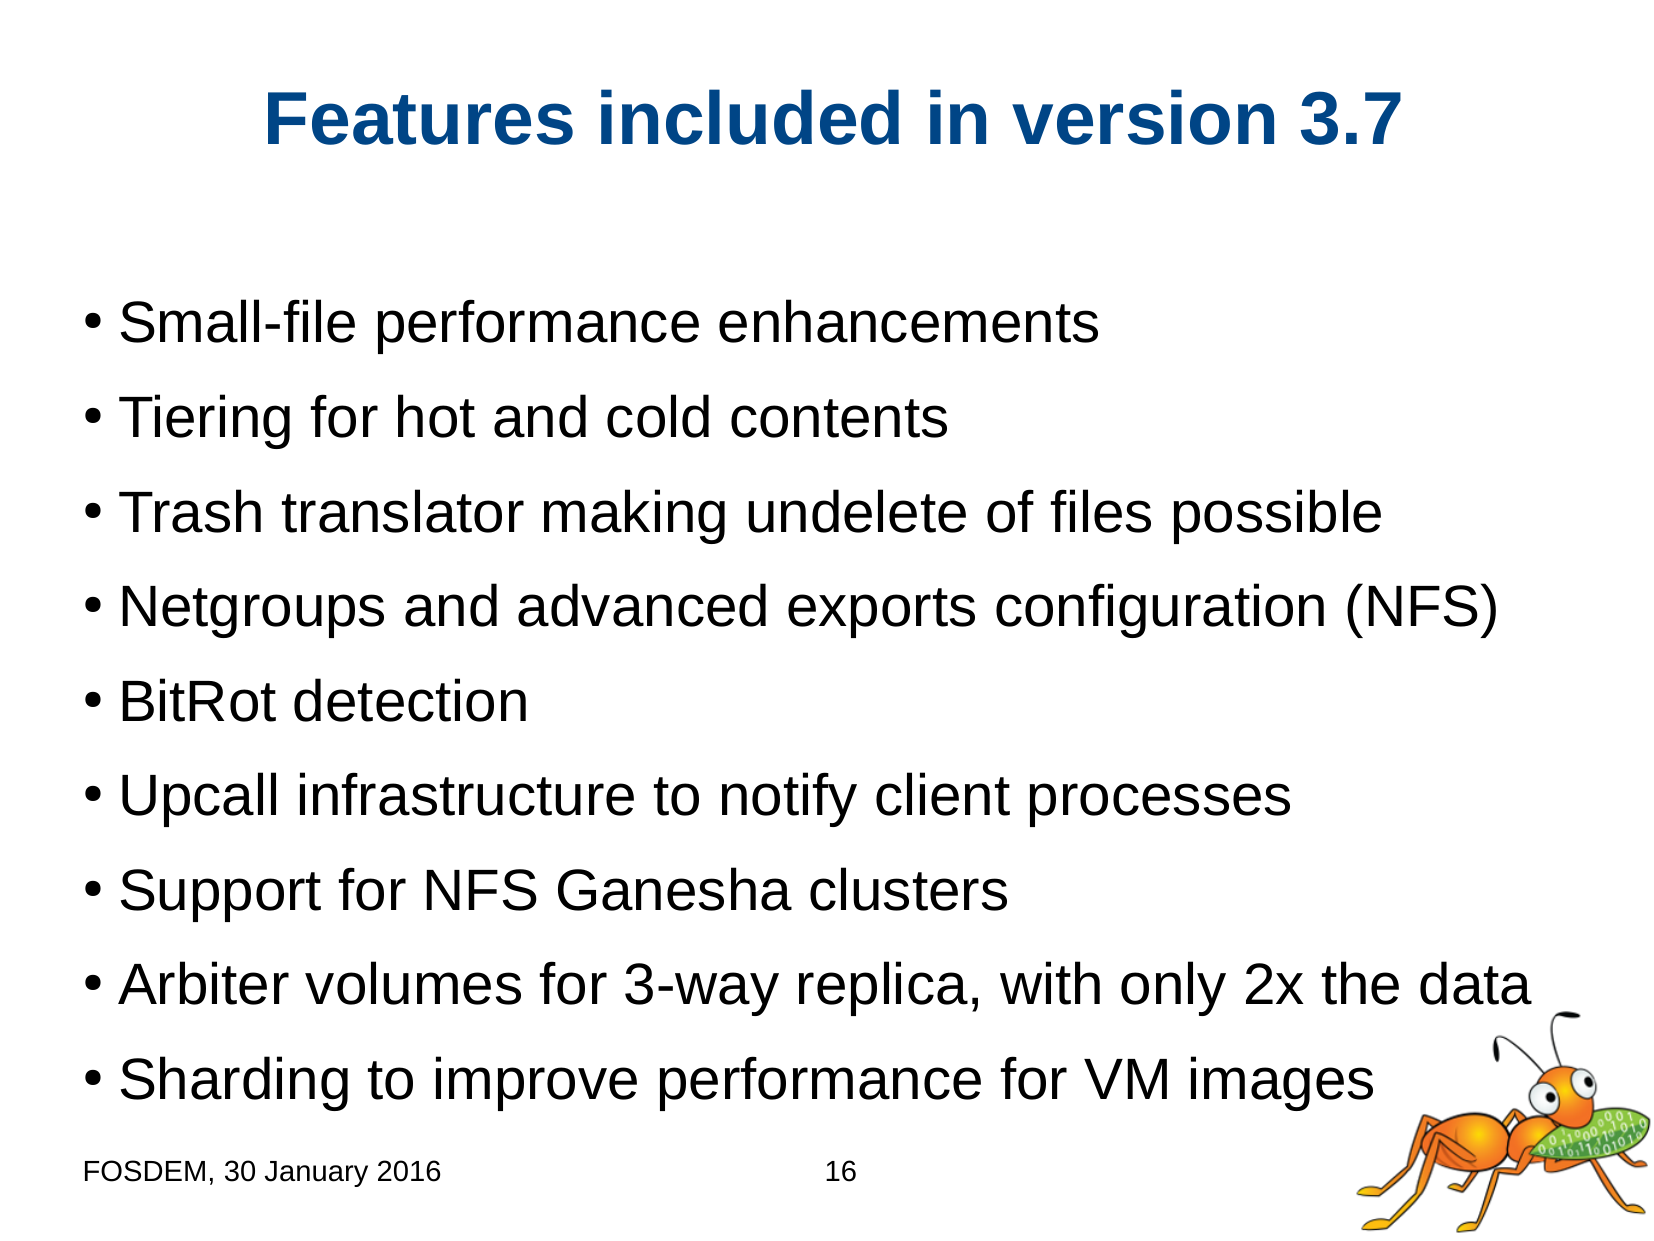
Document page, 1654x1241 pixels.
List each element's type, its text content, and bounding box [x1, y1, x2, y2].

list Small-file performance enhancements Tiering for hot and cold contents Trash translator making undelete of files possible Netgroups and advanced exports configuration (NFS) BitRot detection Upcall infrastructure to notify client processes Support for NFS Ganesha clusters Arbiter volumes for 3-way replica, with only 2x the data Sharding to improve performance for VM images [82, 290, 1571, 1010]
picture [1353, 1009, 1654, 1235]
picture [1353, 1083, 1368, 1096]
title Features included in version 3.7 [90, 15, 1579, 223]
